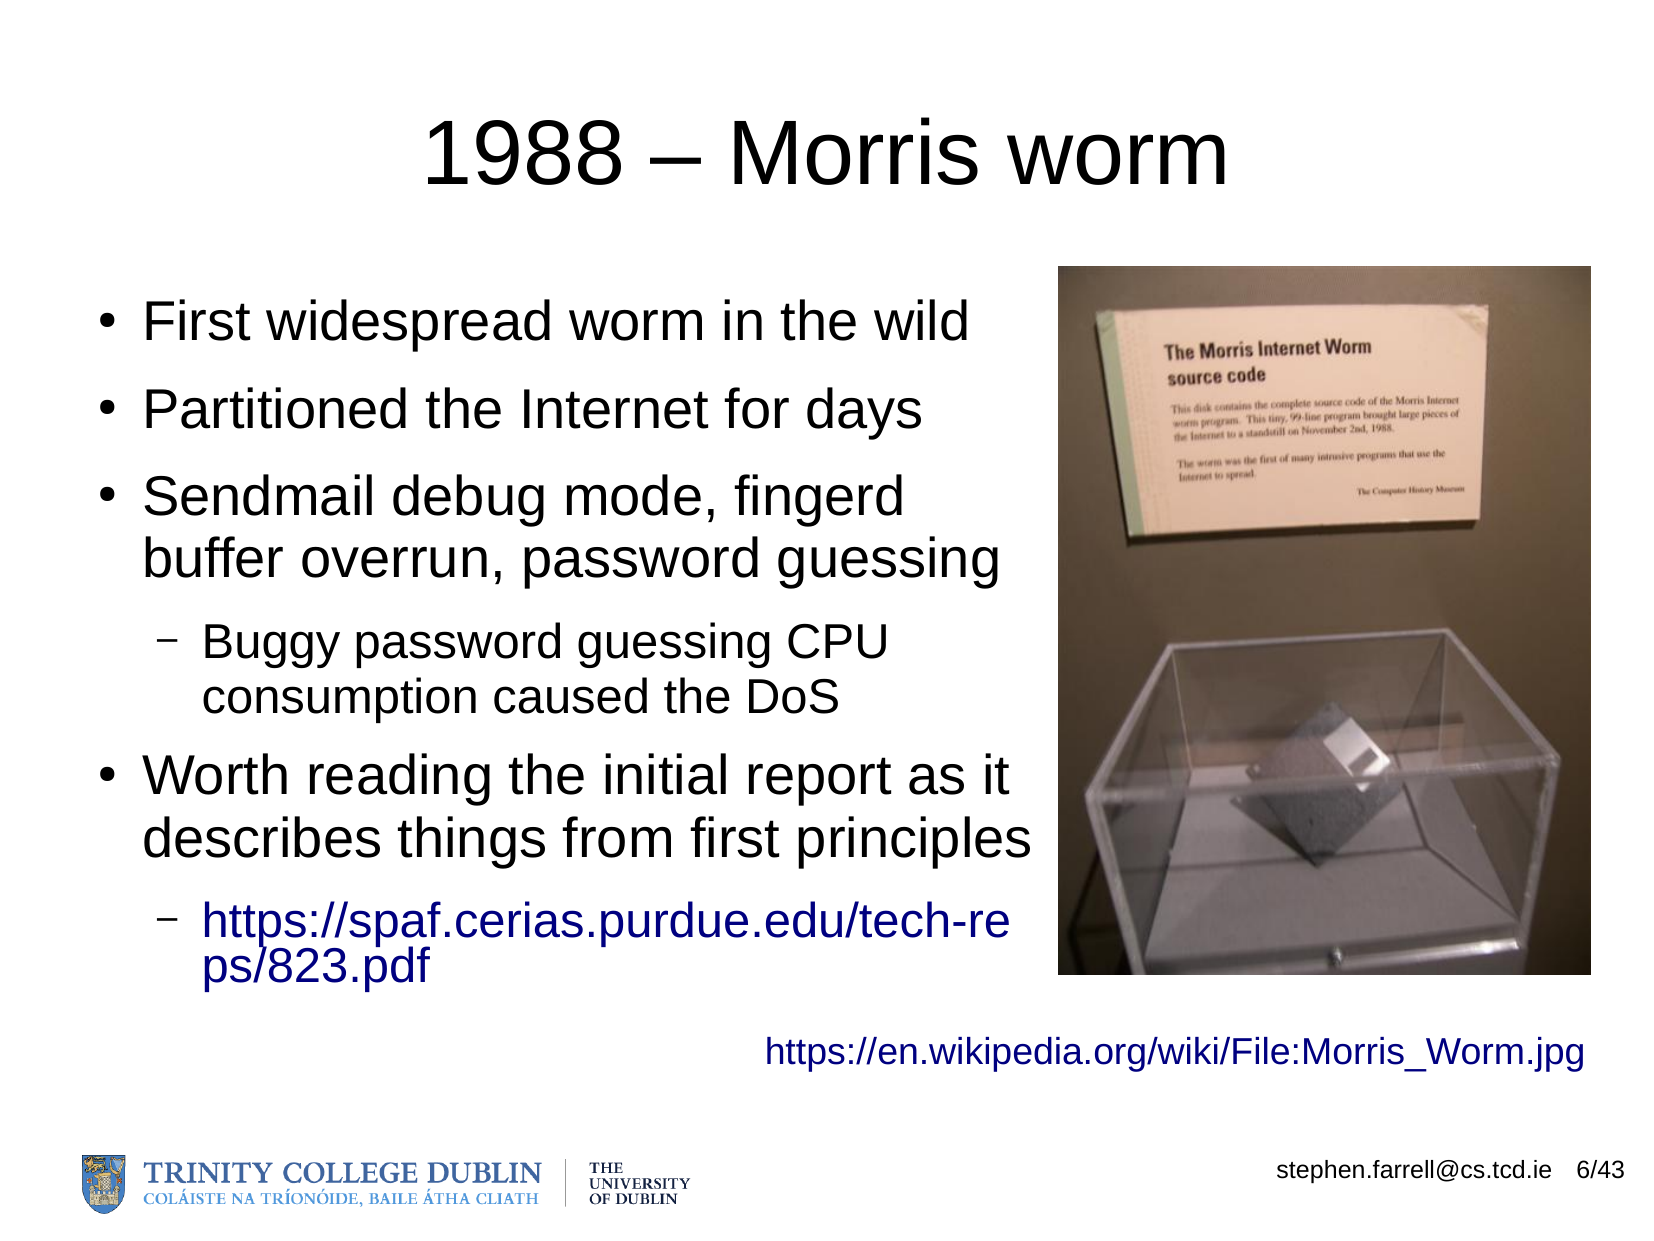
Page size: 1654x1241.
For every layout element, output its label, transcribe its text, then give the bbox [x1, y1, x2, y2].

text_box https://en.wikipedia.org/wiki/File:Morris_Worm.jpg [750, 1023, 1601, 1081]
list First widespread worm in the wild Partitioned the Internet for days Sendmail debug mode, fingerd buffer overrun, password guessing Buggy password guessing CPU consumption caused the DoS Worth reading the initial report as it describes things from first principles https://spaf.cerias.purdue.edu/tech-reps/823.pdf [82, 290, 1036, 1010]
picture [82, 1155, 694, 1214]
picture [1058, 266, 1591, 976]
title 1988 – Morris worm [82, 49, 1571, 257]
